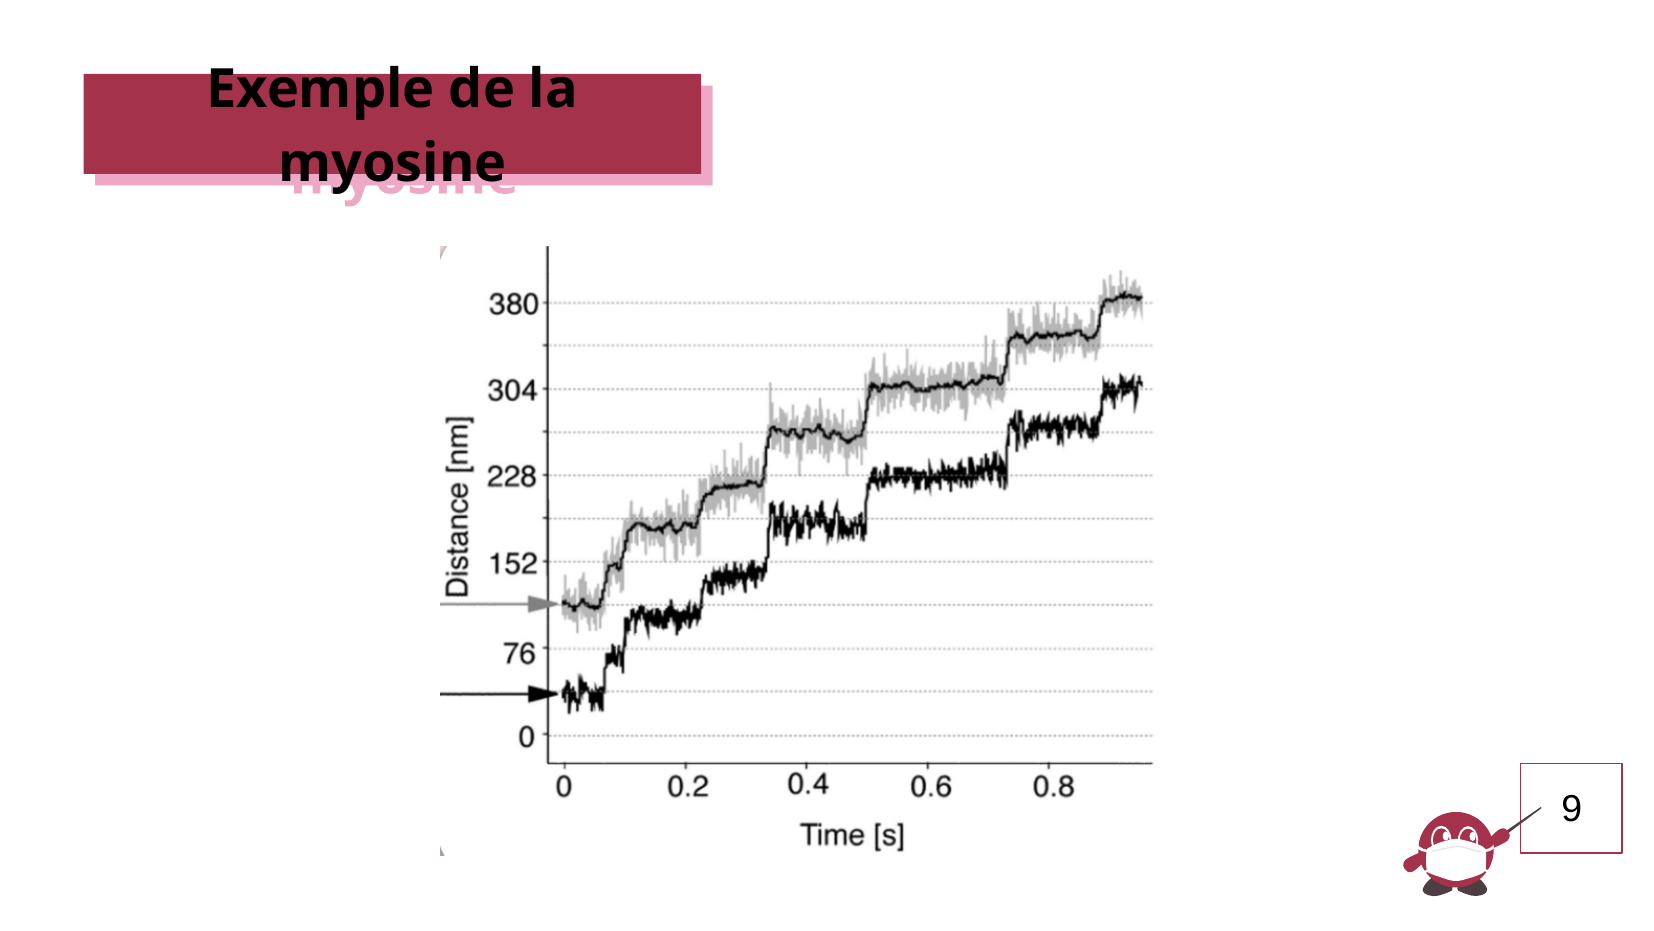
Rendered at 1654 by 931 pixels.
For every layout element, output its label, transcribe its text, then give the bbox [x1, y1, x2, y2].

picture [440, 246, 1166, 857]
text_box <numéro> [1546, 780, 1654, 838]
text_box Exemple de la myosine [83, 73, 702, 174]
picture [1403, 762, 1623, 897]
